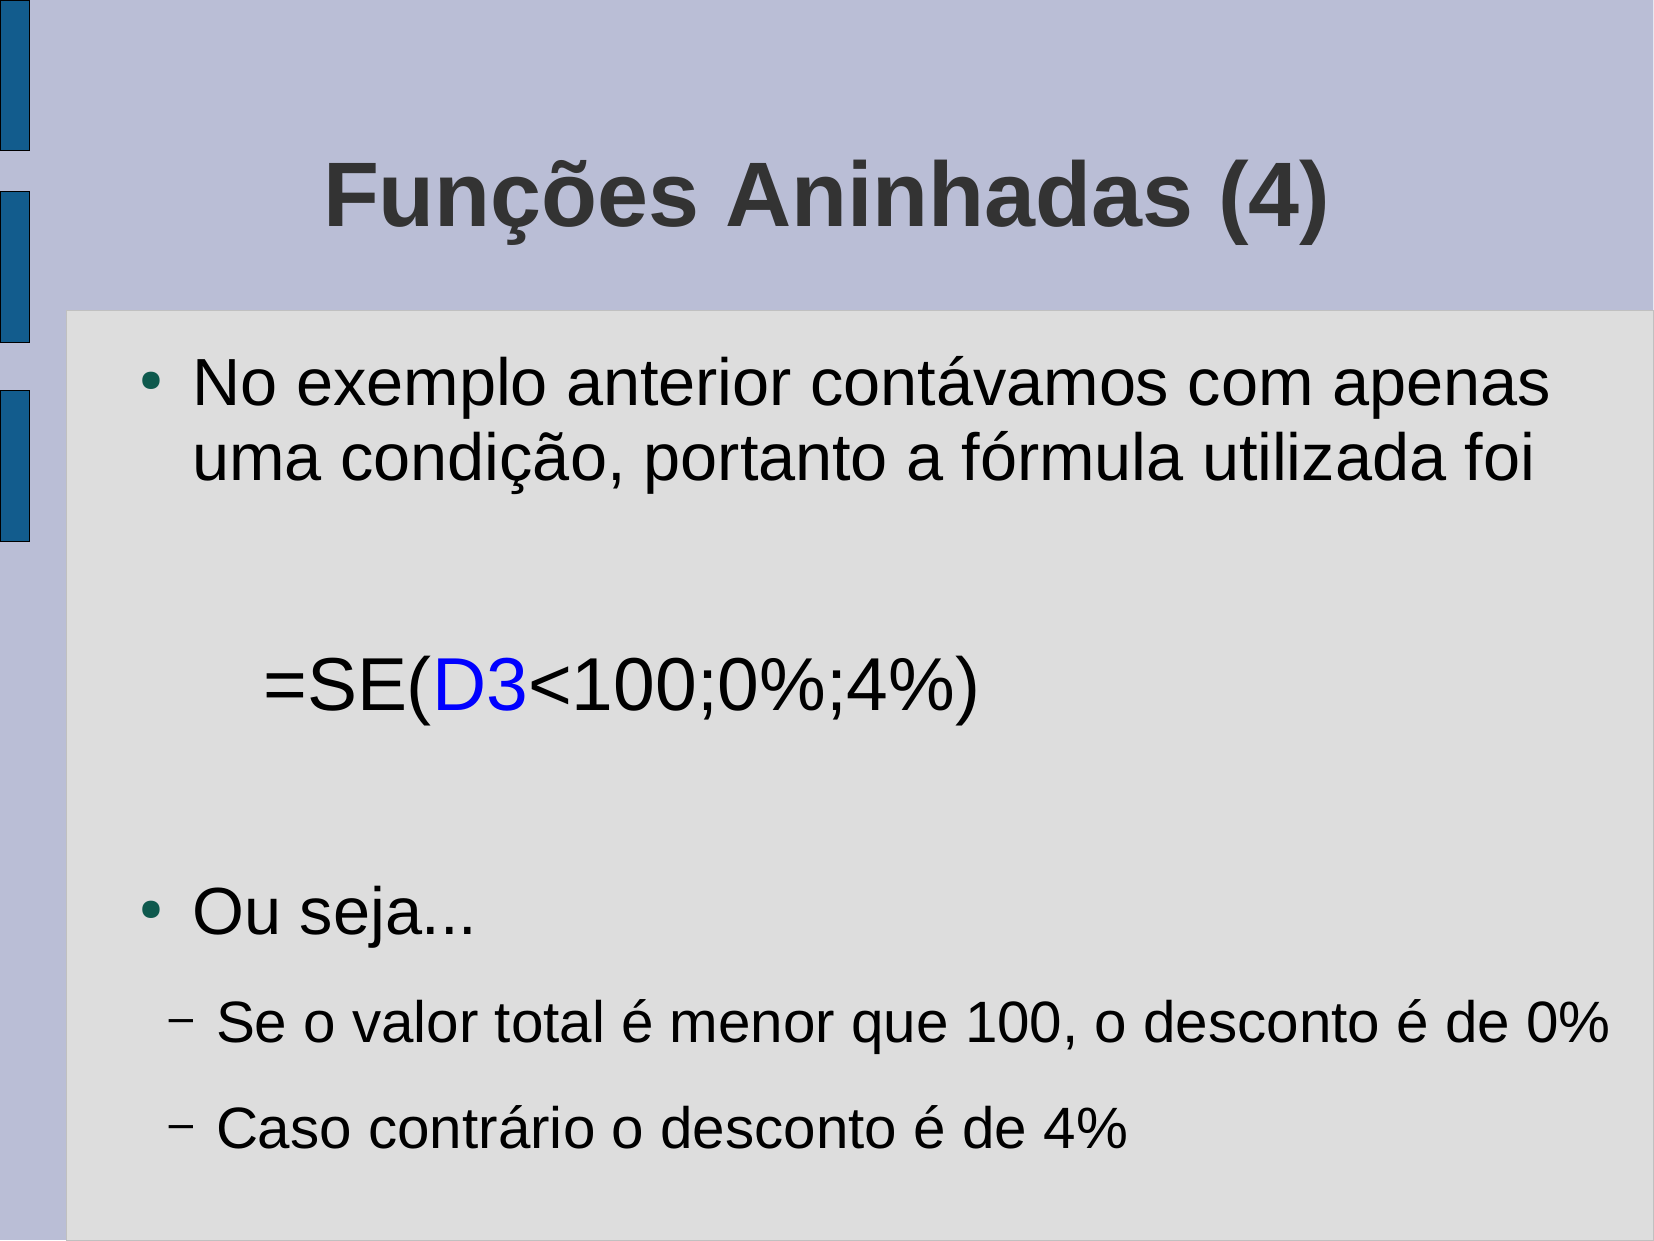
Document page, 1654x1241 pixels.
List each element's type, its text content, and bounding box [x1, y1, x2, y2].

title Funções Aninhadas (4) [121, 98, 1534, 291]
list No exemplo anterior contávamos com apenas uma condição, portanto a fórmula utilizada foi =SE(D3<100;0%;4%) Ou seja... Se o valor total é menor que 100, o desconto é de 0% Caso contrário o desconto é de 4% [121, 344, 1654, 1161]
